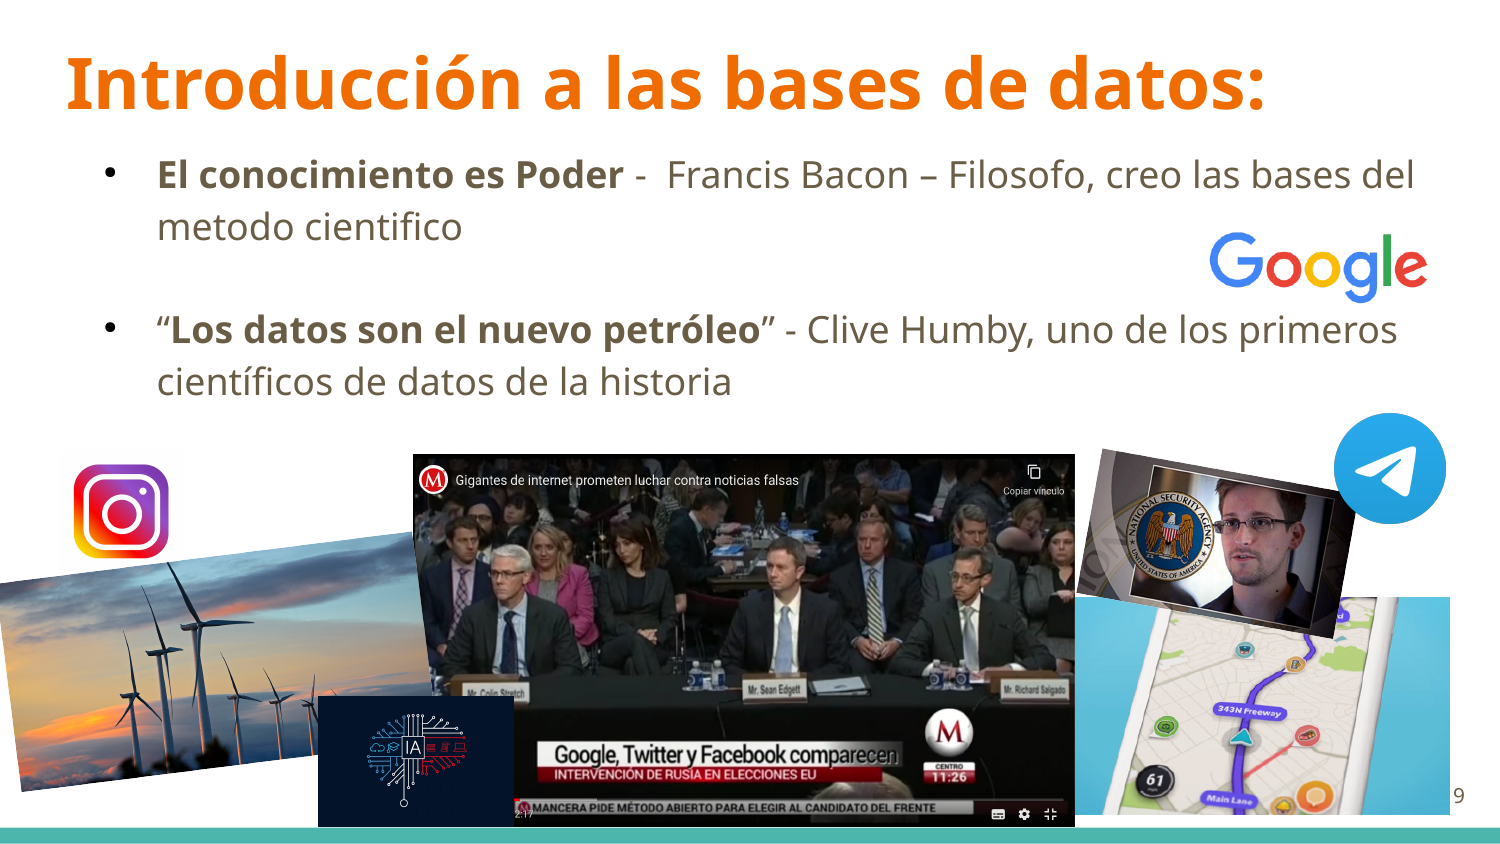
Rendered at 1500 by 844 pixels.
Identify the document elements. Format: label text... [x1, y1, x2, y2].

slide_number <number> [1389, 764, 1480, 830]
picture [1209, 230, 1430, 308]
list El conocimiento es Poder - Francis Bacon – Filosofo, creo las bases del metodo cientifico “Los datos son el nuevo petróleo” - Clive Humby, uno de los primeros científicos de datos de la historia [70, 84, 1469, 626]
title Introducción a las bases de datos: [51, 23, 1449, 140]
picture [0, 413, 1450, 827]
